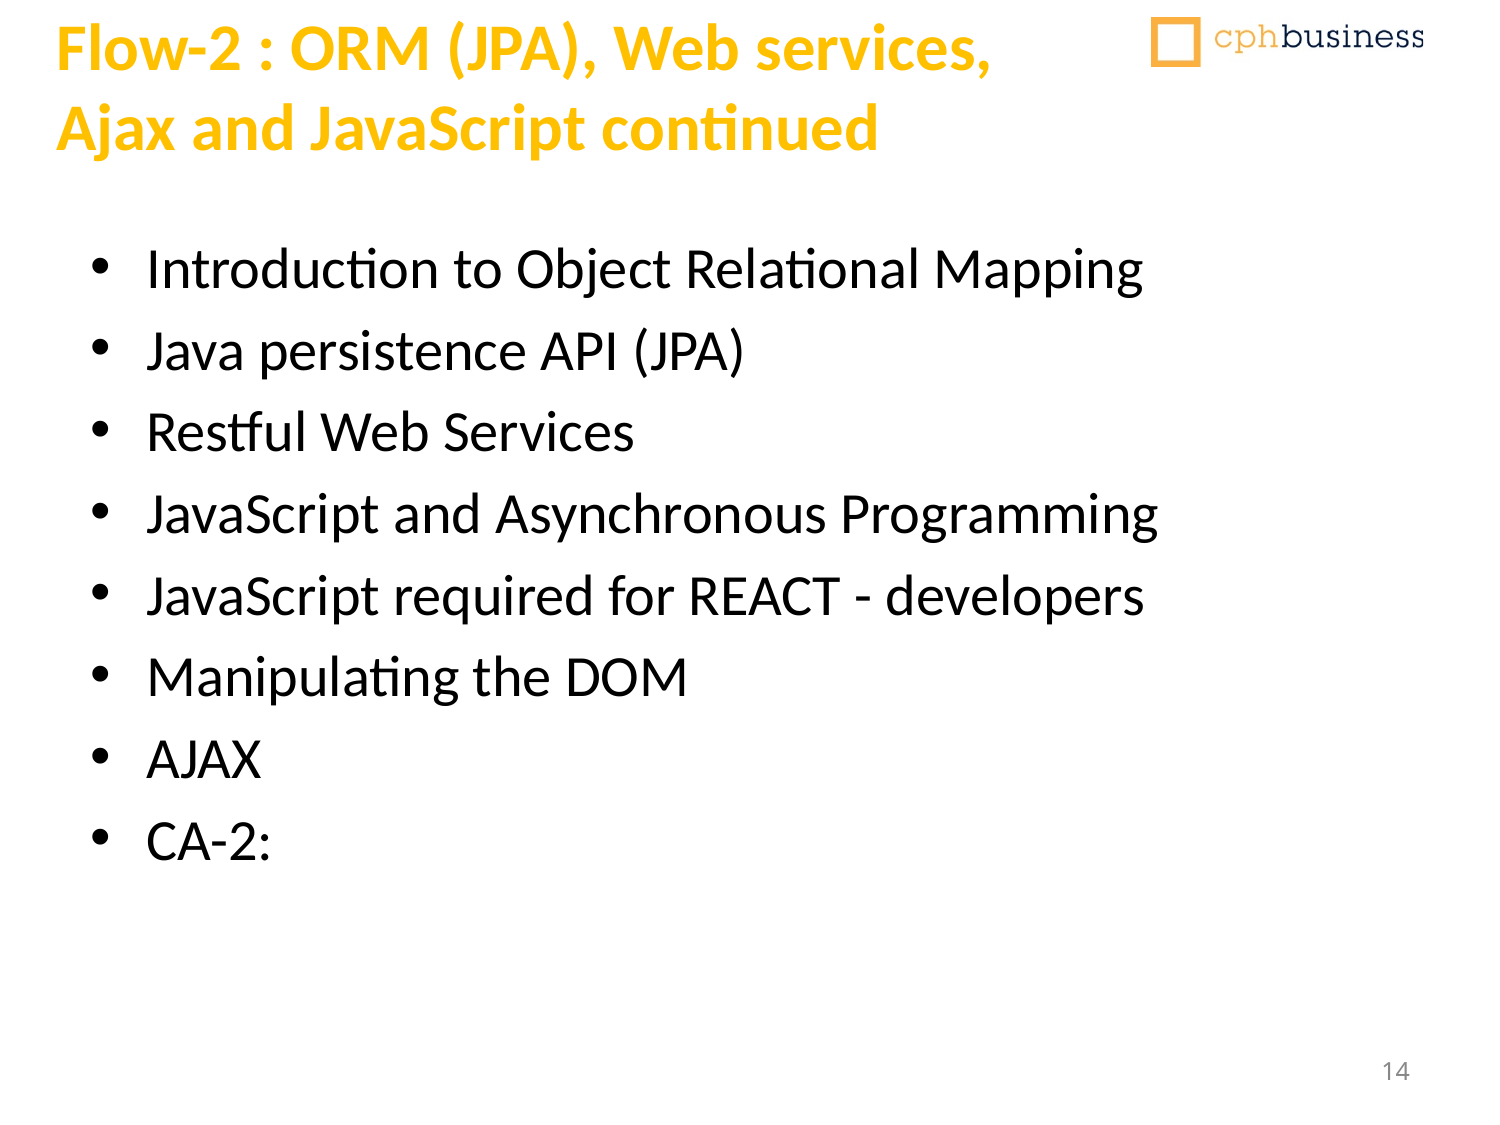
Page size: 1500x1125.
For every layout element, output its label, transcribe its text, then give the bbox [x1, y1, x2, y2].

picture [1151, 17, 1424, 67]
slide_number <number> [1074, 1042, 1425, 1103]
title Flow-2 : ORM (JPA), Web services, Ajax and JavaScript continued [41, 30, 1117, 138]
list Introduction to Object Relational Mapping Java persistence API (JPA) Restful Web Services JavaScript and Asynchronous Programming JavaScript required for REACT - developers Manipulating the DOM AJAX CA-2: [75, 222, 1425, 1005]
